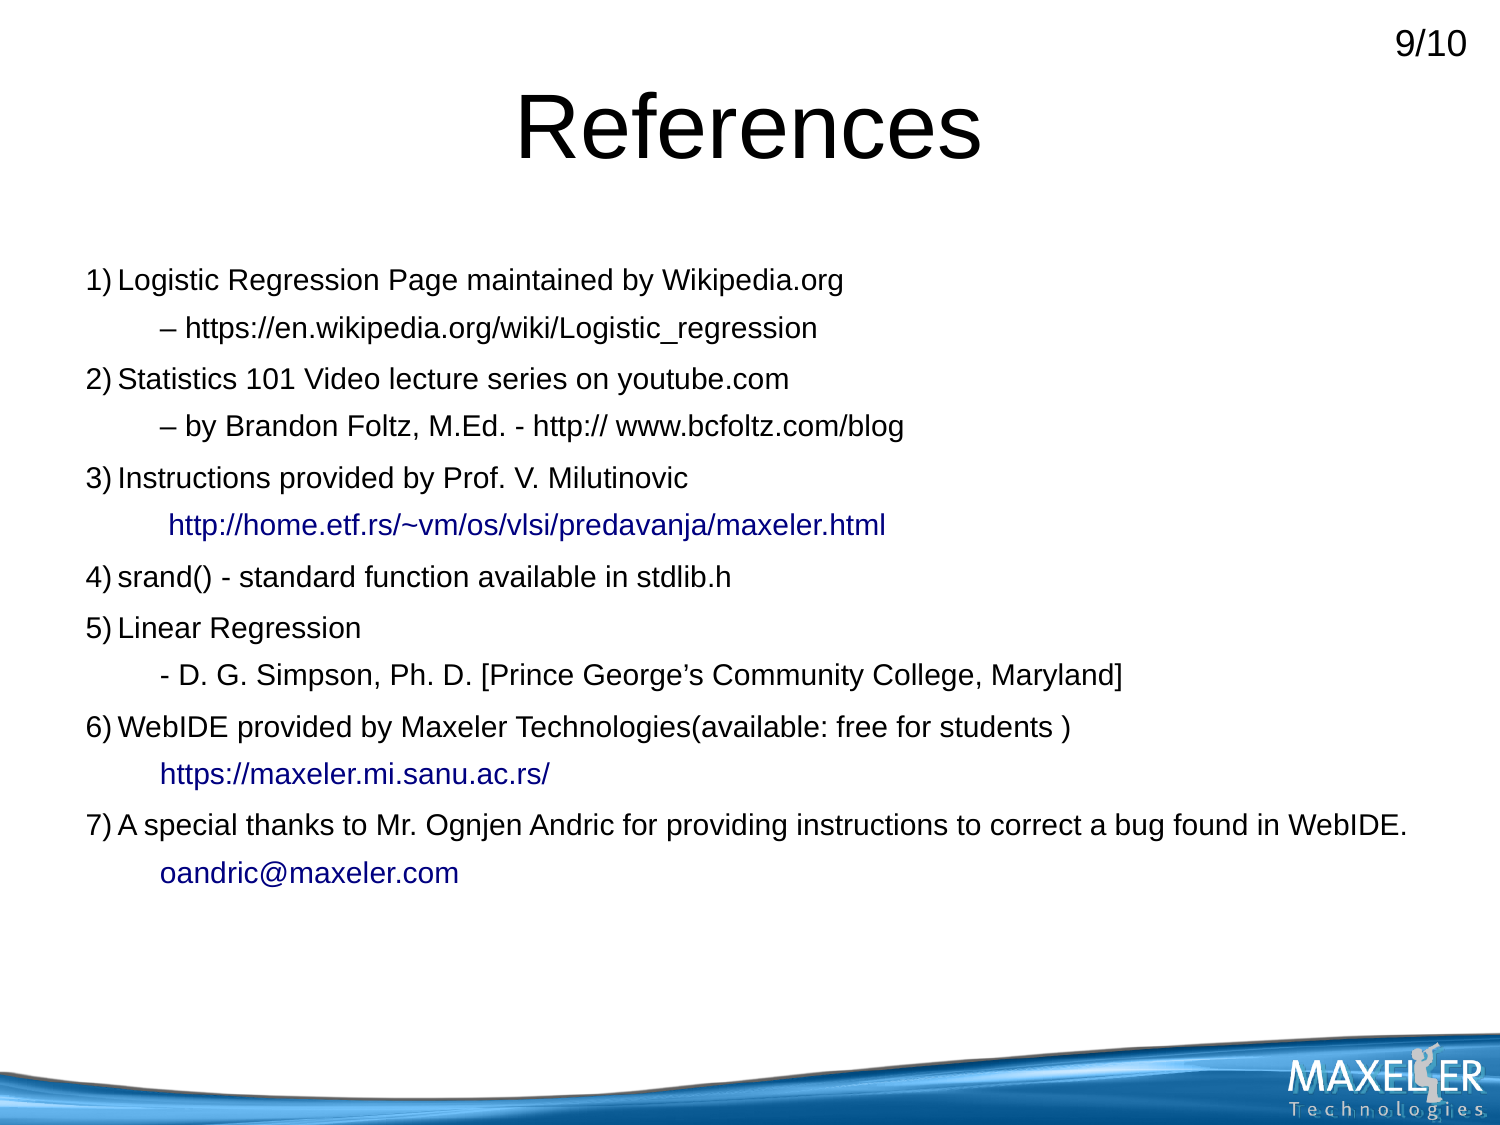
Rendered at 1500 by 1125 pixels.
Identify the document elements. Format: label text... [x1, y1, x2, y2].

title References [75, 45, 1424, 208]
list Logistic Regression Page maintained by Wikipedia.org – https://en.wikipedia.org/wiki/Logistic_regression Statistics 101 Video lecture series on youtube.com – by Brandon Foltz, M.Ed. - http:// www.bcfoltz.com/blog Instructions provided by Prof. V. Milutinovic http://home.etf.rs/~vm/os/vlsi/predavanja/maxeler.html srand() - standard function available in stdlib.h Linear Regression - D. G. Simpson, Ph. D. [Prince George’s Community College, Maryland] WebIDE provided by Maxeler Technologies(available: free for students ) https://maxeler.mi.sanu.ac.rs/ A special thanks to Mr. Ognjen Andric for providing instructions to correct a bug found in WebIDE. oandric@maxeler.com [75, 263, 1425, 916]
picture [0, 1023, 1500, 1125]
text_box 9/10 [1380, 15, 1486, 72]
